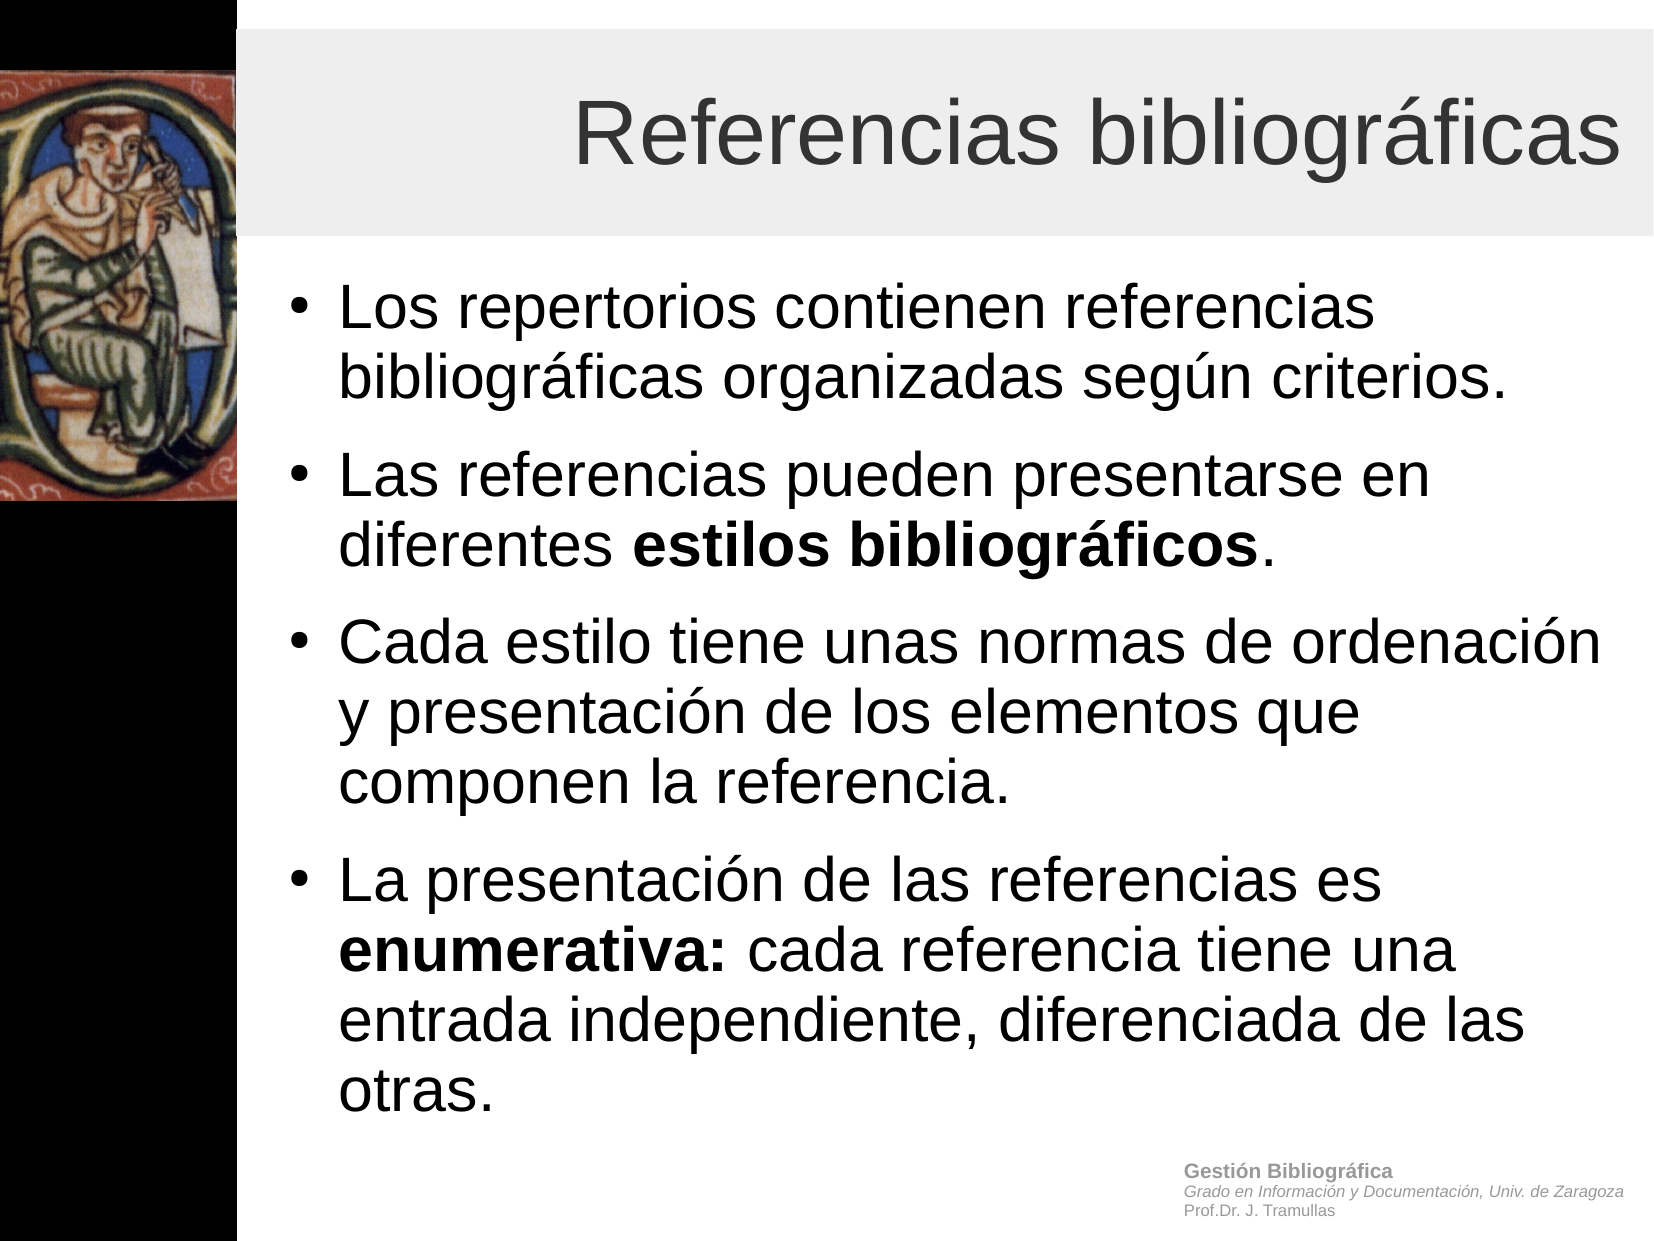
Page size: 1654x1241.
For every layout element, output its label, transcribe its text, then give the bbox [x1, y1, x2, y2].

list Los repertorios contienen referencias bibliográficas organizadas según criterios. Las referencias pueden presentarse en diferentes estilos bibliográficos. Cada estilo tiene unas normas de ordenación y presentación de los elementos que componen la referencia. La presentación de las referencias es enumerativa: cada referencia tiene una entrada independiente, diferenciada de las otras. [271, 271, 1619, 1134]
picture [0, 70, 237, 501]
title Referencias bibliográficas [236, 29, 1654, 237]
